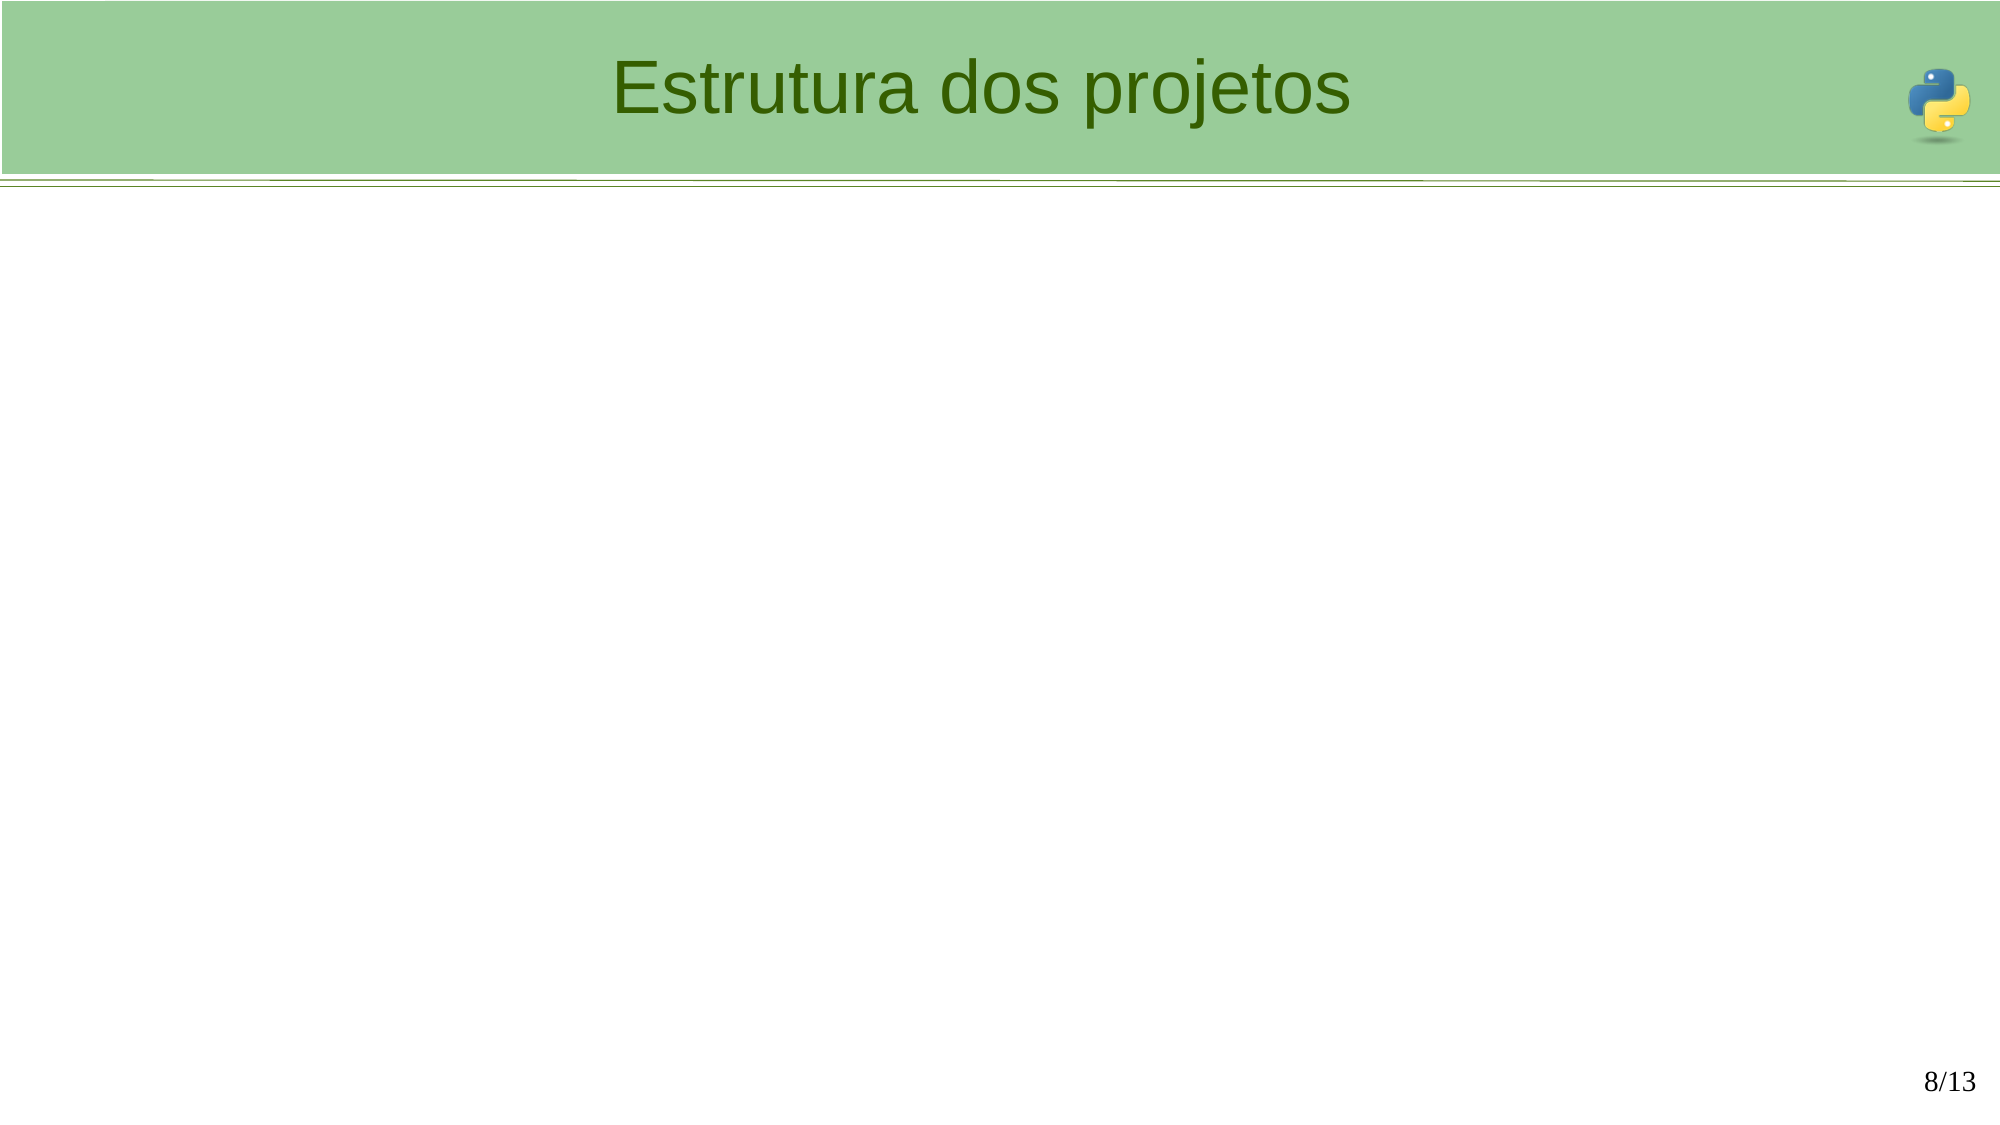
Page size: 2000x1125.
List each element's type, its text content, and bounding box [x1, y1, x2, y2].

title Estrutura dos projetos [105, 0, 1861, 174]
picture [1901, 59, 1979, 148]
